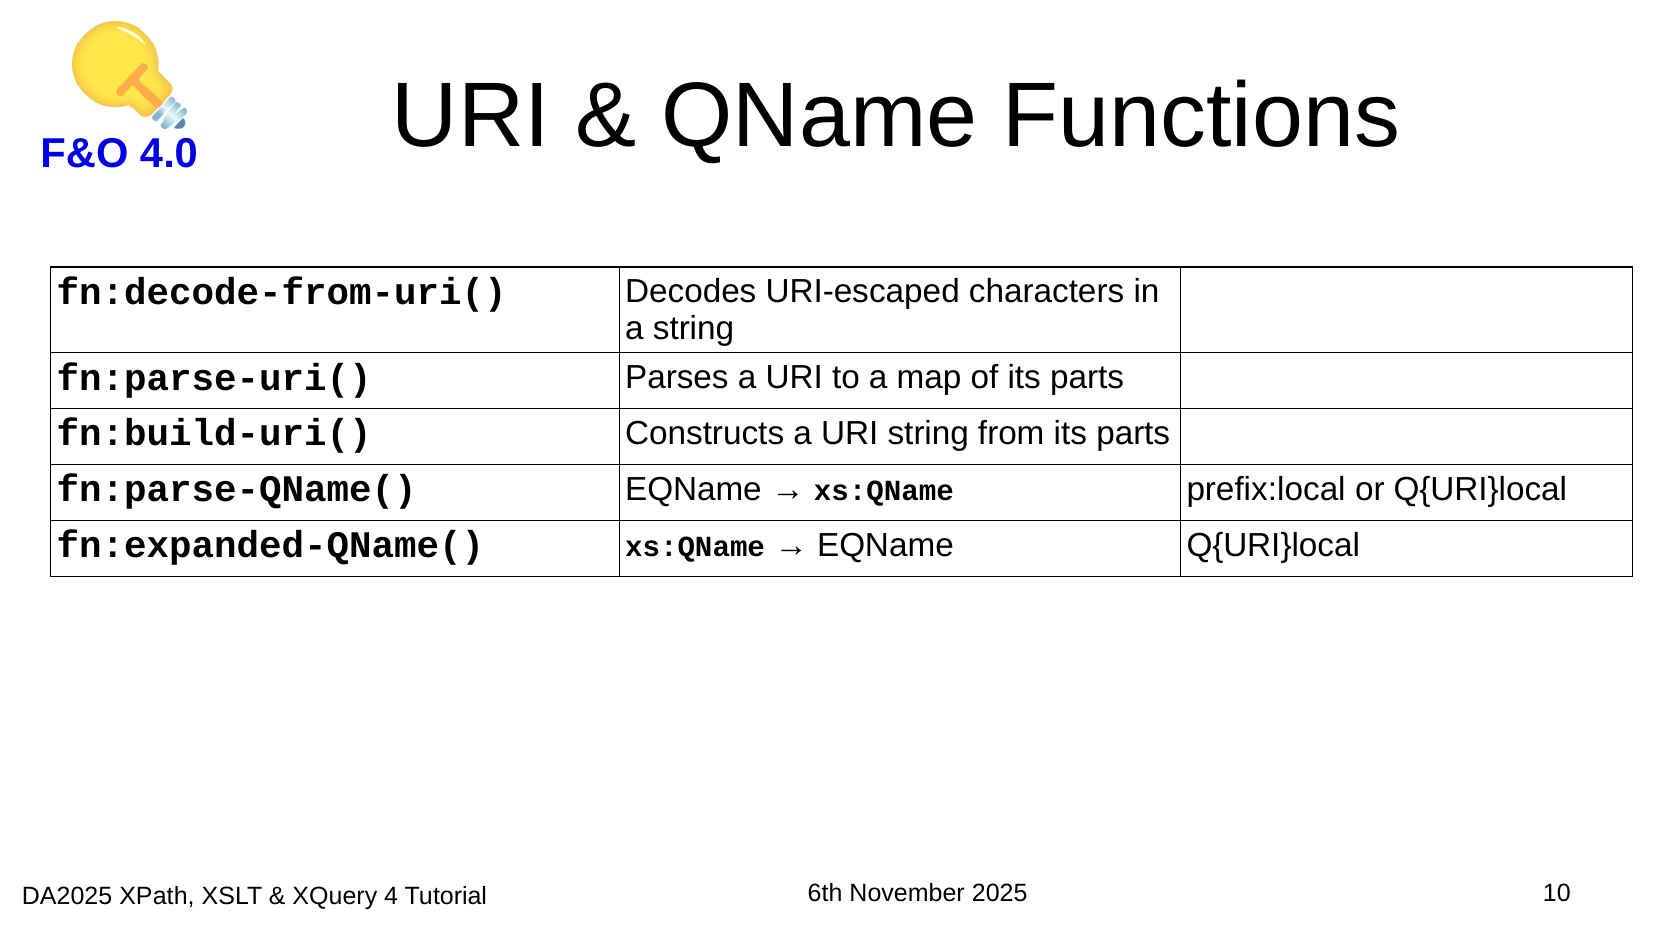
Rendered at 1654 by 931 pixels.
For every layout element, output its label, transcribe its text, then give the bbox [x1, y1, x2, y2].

table_header fn:decode-from-uri() [51, 268, 619, 352]
table_cell Q{URI}local [1181, 521, 1632, 576]
table_cell prefix:local or Q{URI}local [1181, 465, 1632, 520]
table_cell [1181, 409, 1632, 464]
table_header [1181, 268, 1632, 352]
table_cell fn:parse-uri() [51, 353, 619, 408]
table_cell Constructs a URI string from its parts [620, 409, 1180, 464]
table_cell [1181, 353, 1632, 408]
table_cell Parses a URI to a map of its parts [620, 353, 1180, 408]
table_cell fn:build-uri() [51, 409, 619, 464]
table_cell fn:parse-QName() [51, 465, 619, 520]
table_header Decodes URI-escaped characters in a string [620, 268, 1180, 352]
table_cell fn:expanded-QName() [51, 521, 619, 576]
picture [72, 21, 187, 129]
table_cell xs:QName → EQName [620, 521, 1180, 576]
table_cell EQName → xs:QName [620, 465, 1180, 520]
title URI & QName Functions [222, 37, 1571, 193]
